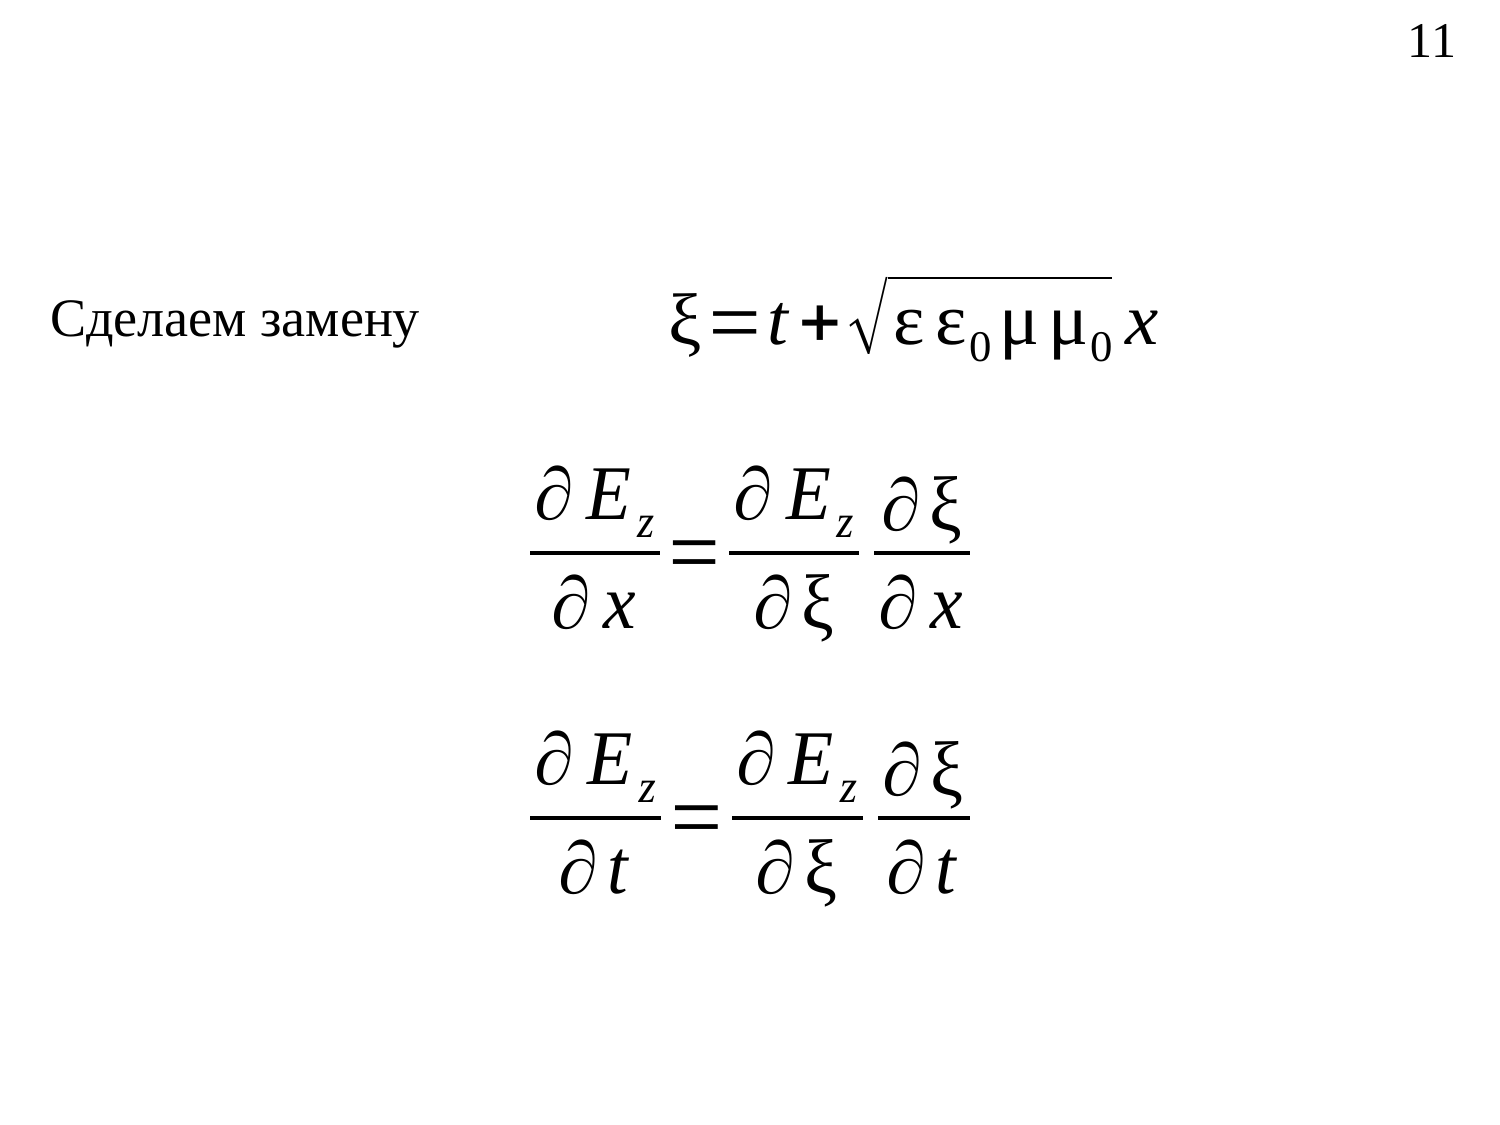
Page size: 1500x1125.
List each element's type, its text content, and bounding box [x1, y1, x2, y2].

text_box Сделаем замену [35, 274, 437, 355]
chart [495, 450, 1005, 645]
chart [636, 273, 1194, 371]
chart [495, 715, 1005, 910]
